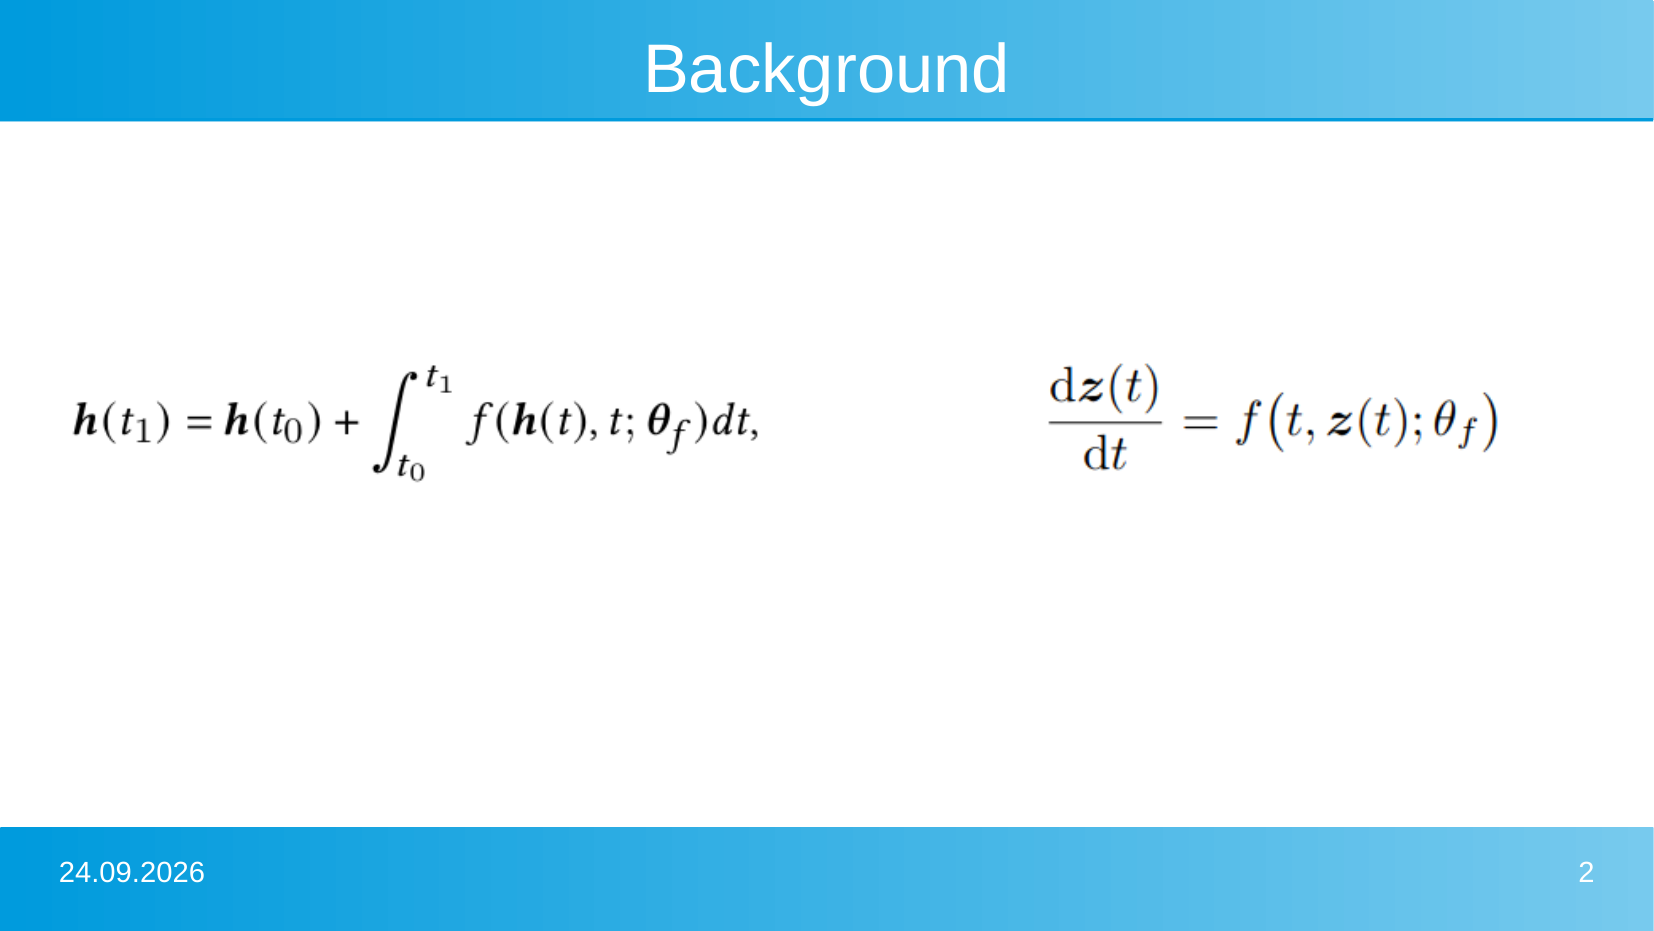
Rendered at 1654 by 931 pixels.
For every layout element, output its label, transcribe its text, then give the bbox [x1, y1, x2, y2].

picture [1012, 342, 1501, 488]
picture [27, 337, 826, 516]
title Background [59, 29, 1595, 108]
